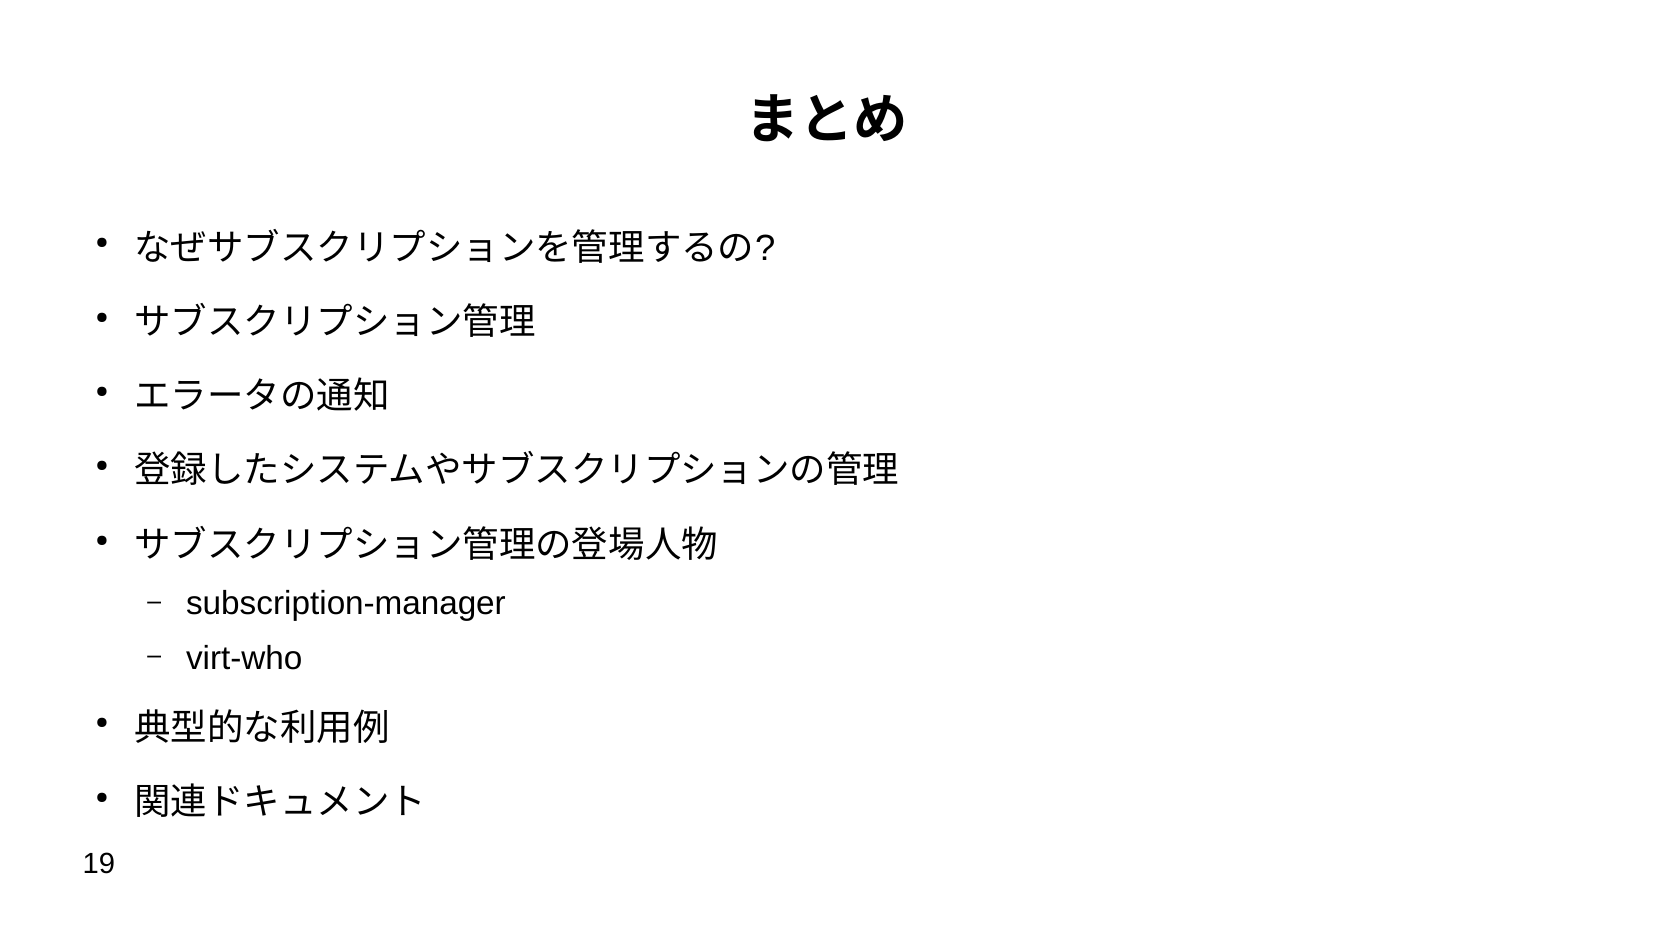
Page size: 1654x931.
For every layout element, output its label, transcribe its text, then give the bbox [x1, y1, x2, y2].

list なぜサブスクリプションを管理するの? サブスクリプション管理 エラータの通知 登録したシステムやサブスクリプションの管理 サブスクリプション管理の登場人物 subscription-manager virt-who 典型的な利用例 関連ドキュメント [82, 217, 1196, 827]
title まとめ [82, 37, 1571, 193]
